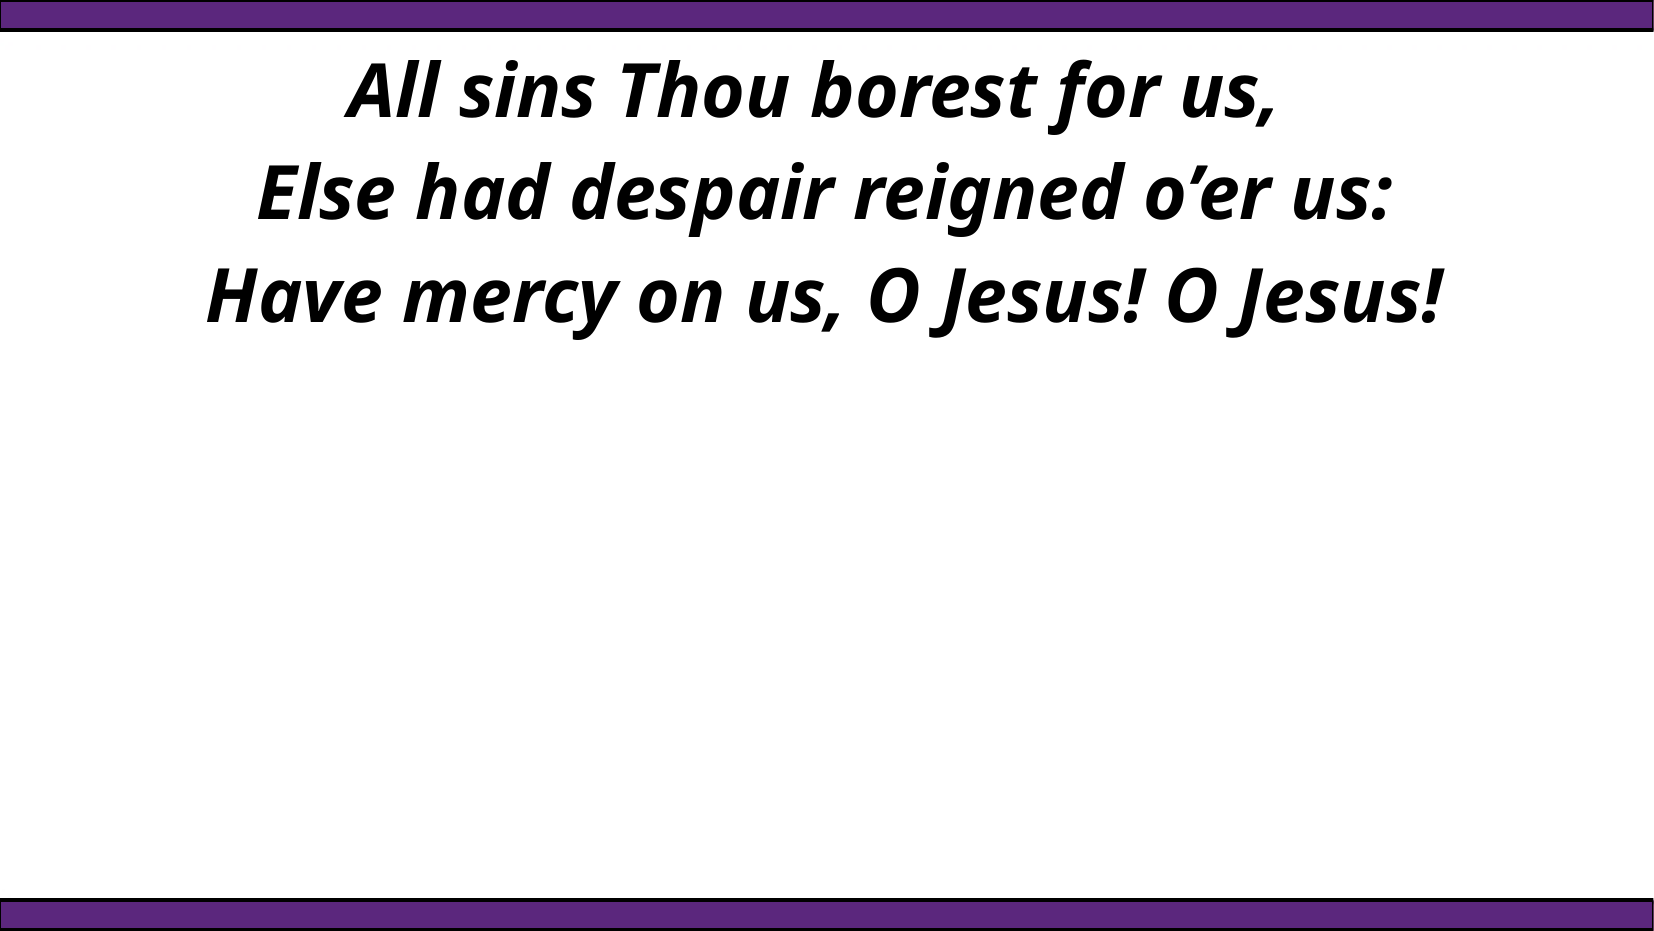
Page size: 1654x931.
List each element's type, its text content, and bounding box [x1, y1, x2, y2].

text_box [0, 900, 1654, 931]
text_box [0, 0, 1654, 31]
picture [0, 31, 1654, 900]
text_box All sins Thou borest for us, Else had despair reigned o’er us: Have mercy on us, O Jesus! O Jesus! [60, 30, 1591, 345]
text_box [105, 255, 1531, 348]
